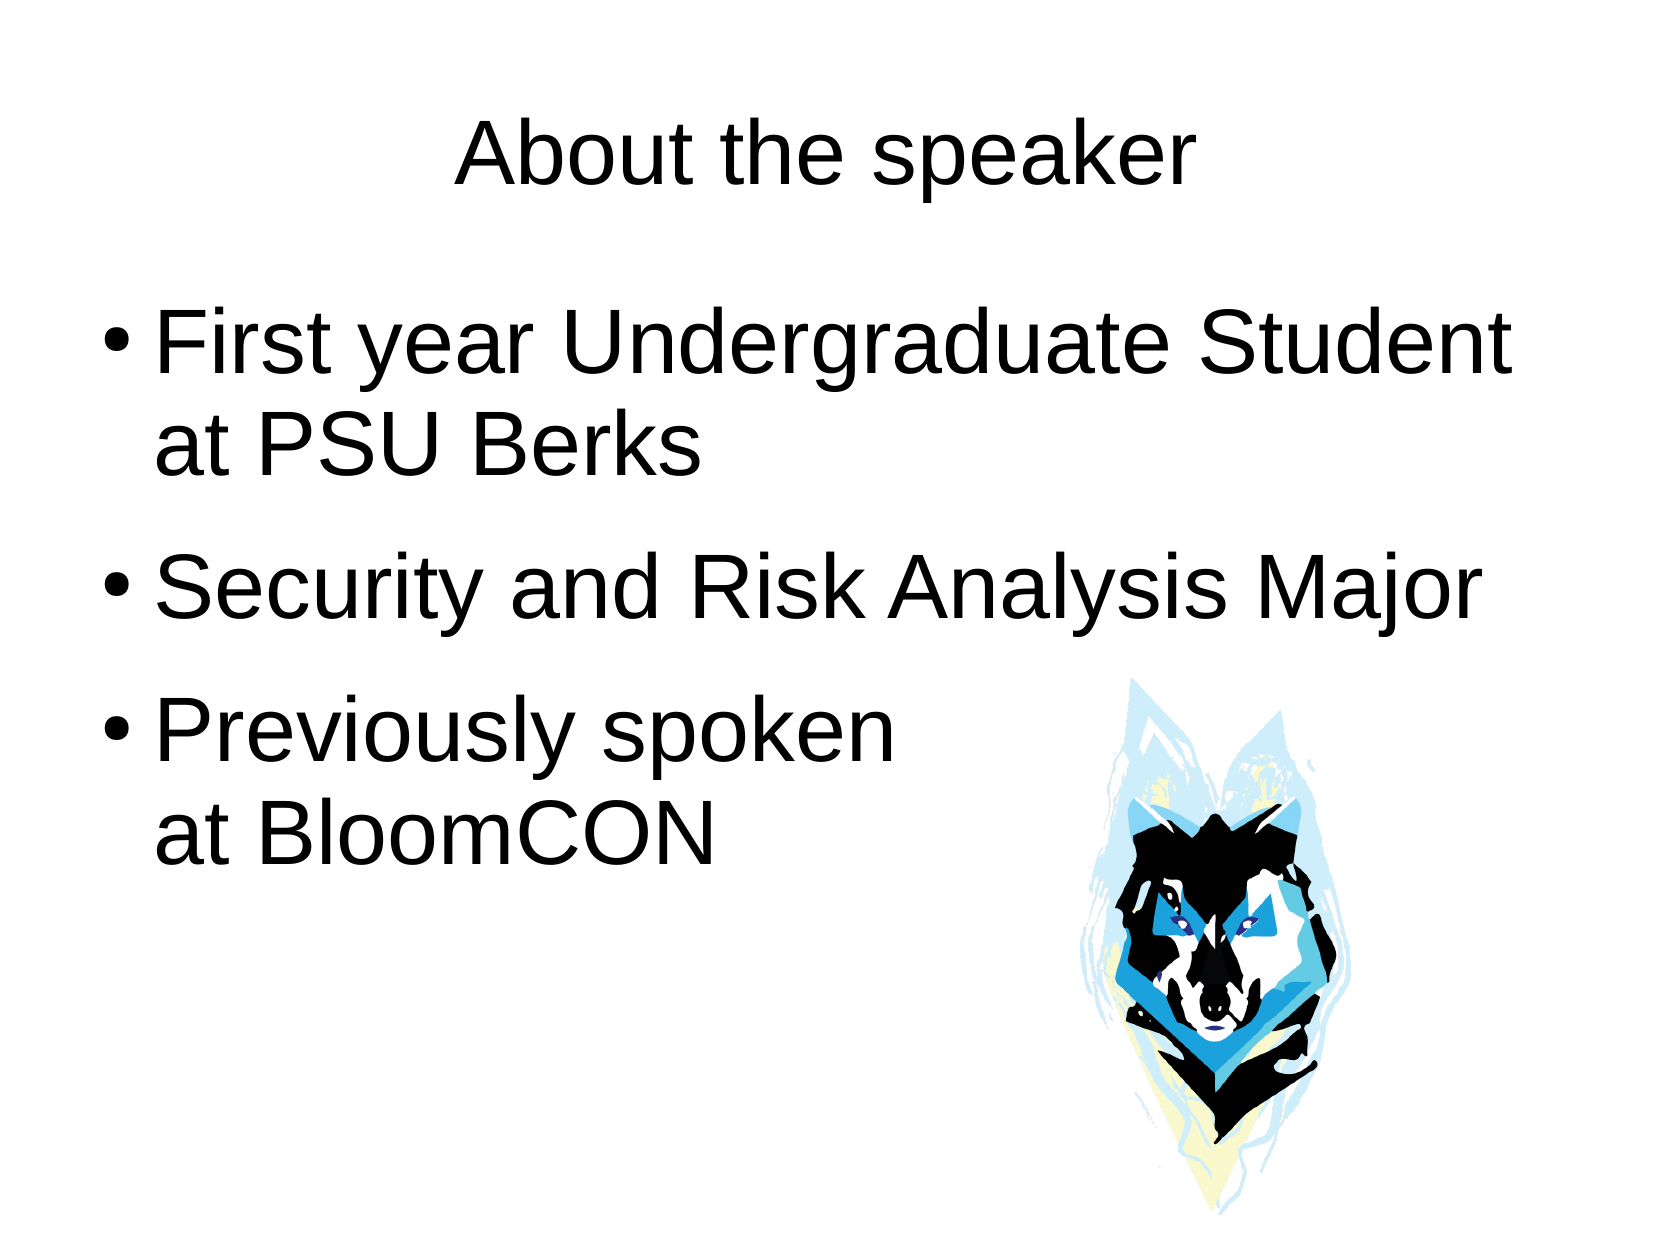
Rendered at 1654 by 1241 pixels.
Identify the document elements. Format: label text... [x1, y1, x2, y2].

list First year Undergraduate Student at PSU Berks Security and Risk Analysis Major Previously spoken at BloomCON [82, 290, 1571, 1010]
picture [1080, 677, 1351, 1216]
title About the speaker [82, 49, 1571, 257]
